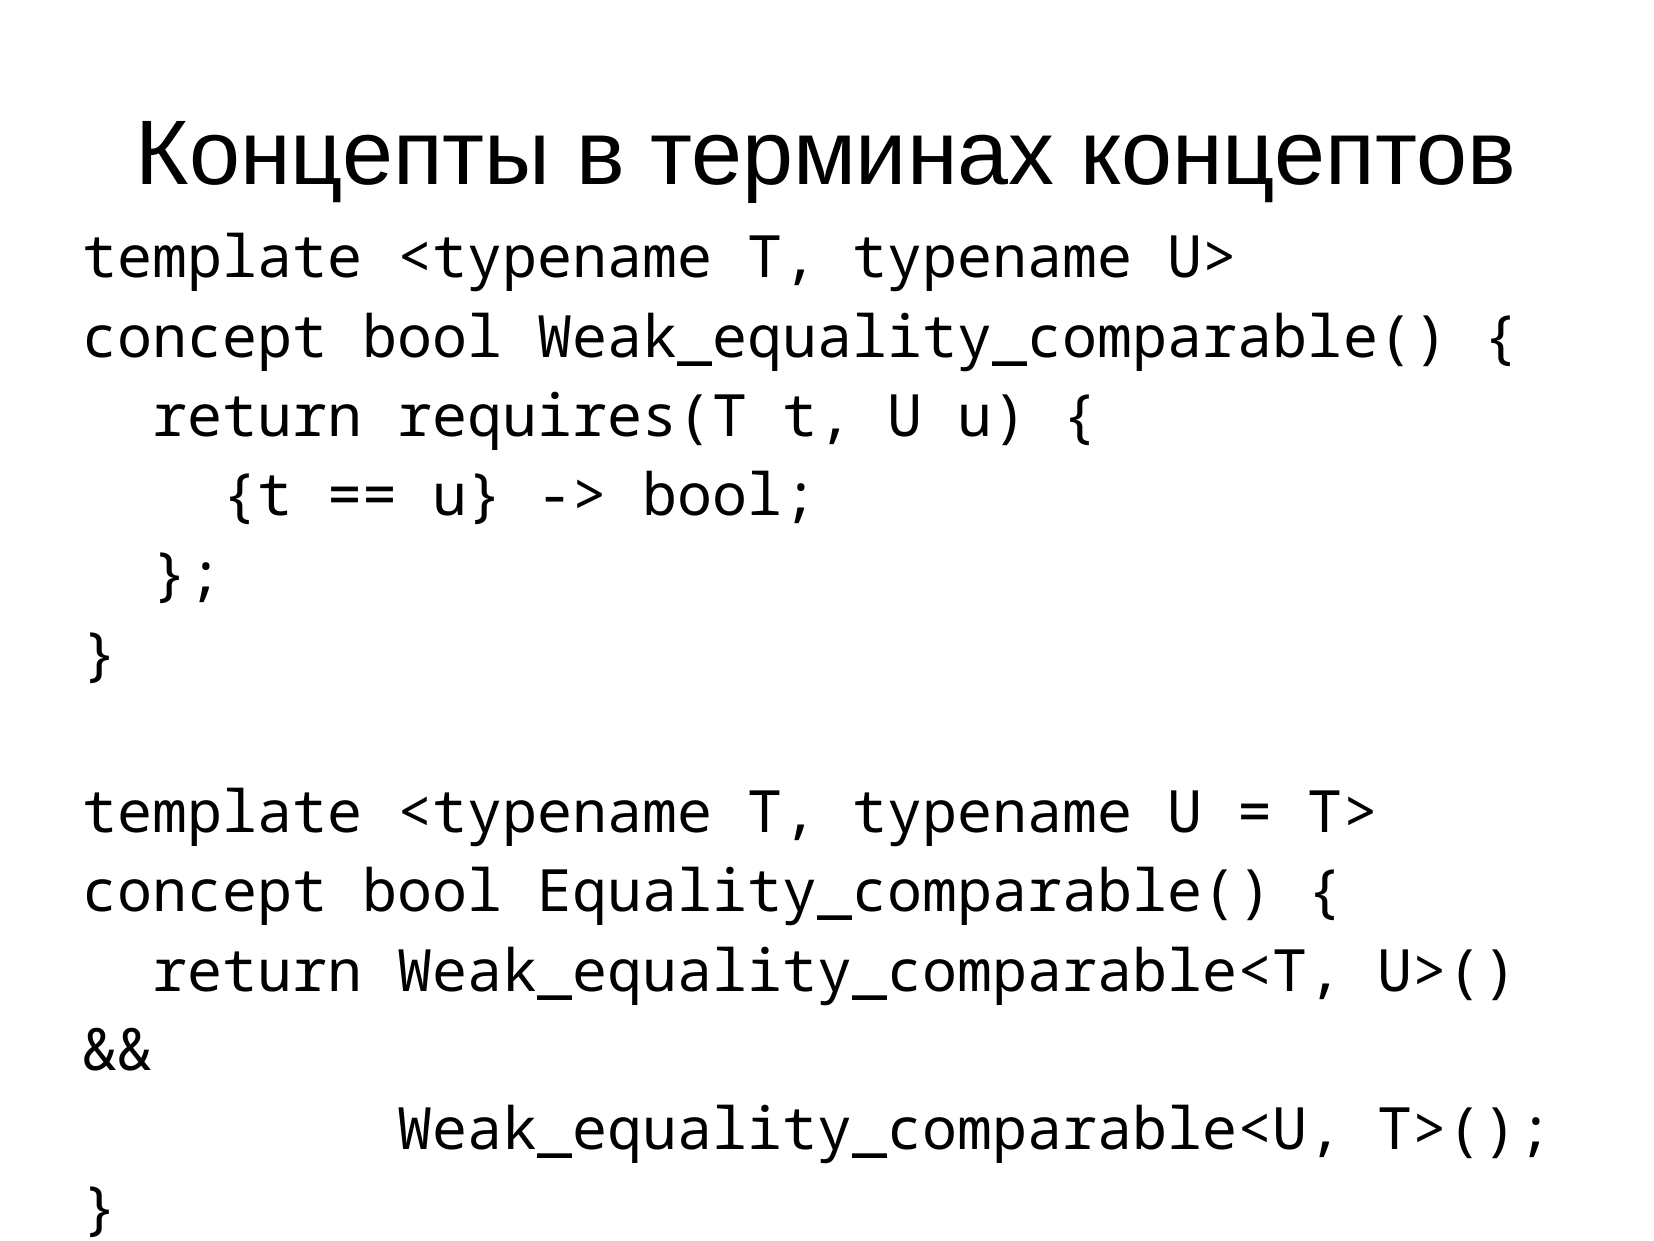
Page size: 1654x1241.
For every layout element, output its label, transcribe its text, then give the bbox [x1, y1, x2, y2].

title Концепты в терминах концептов [82, 49, 1571, 257]
subtitle template <typename T, typename U> concept bool Weak_equality_comparable() { return requires(T t, U u) { {t == u} -> bool; }; } template <typename T, typename U = T> concept bool Equality_comparable() { return Weak_equality_comparable<T, U>() && Weak_equality_comparable<U, T>(); } [82, 264, 1571, 1198]
